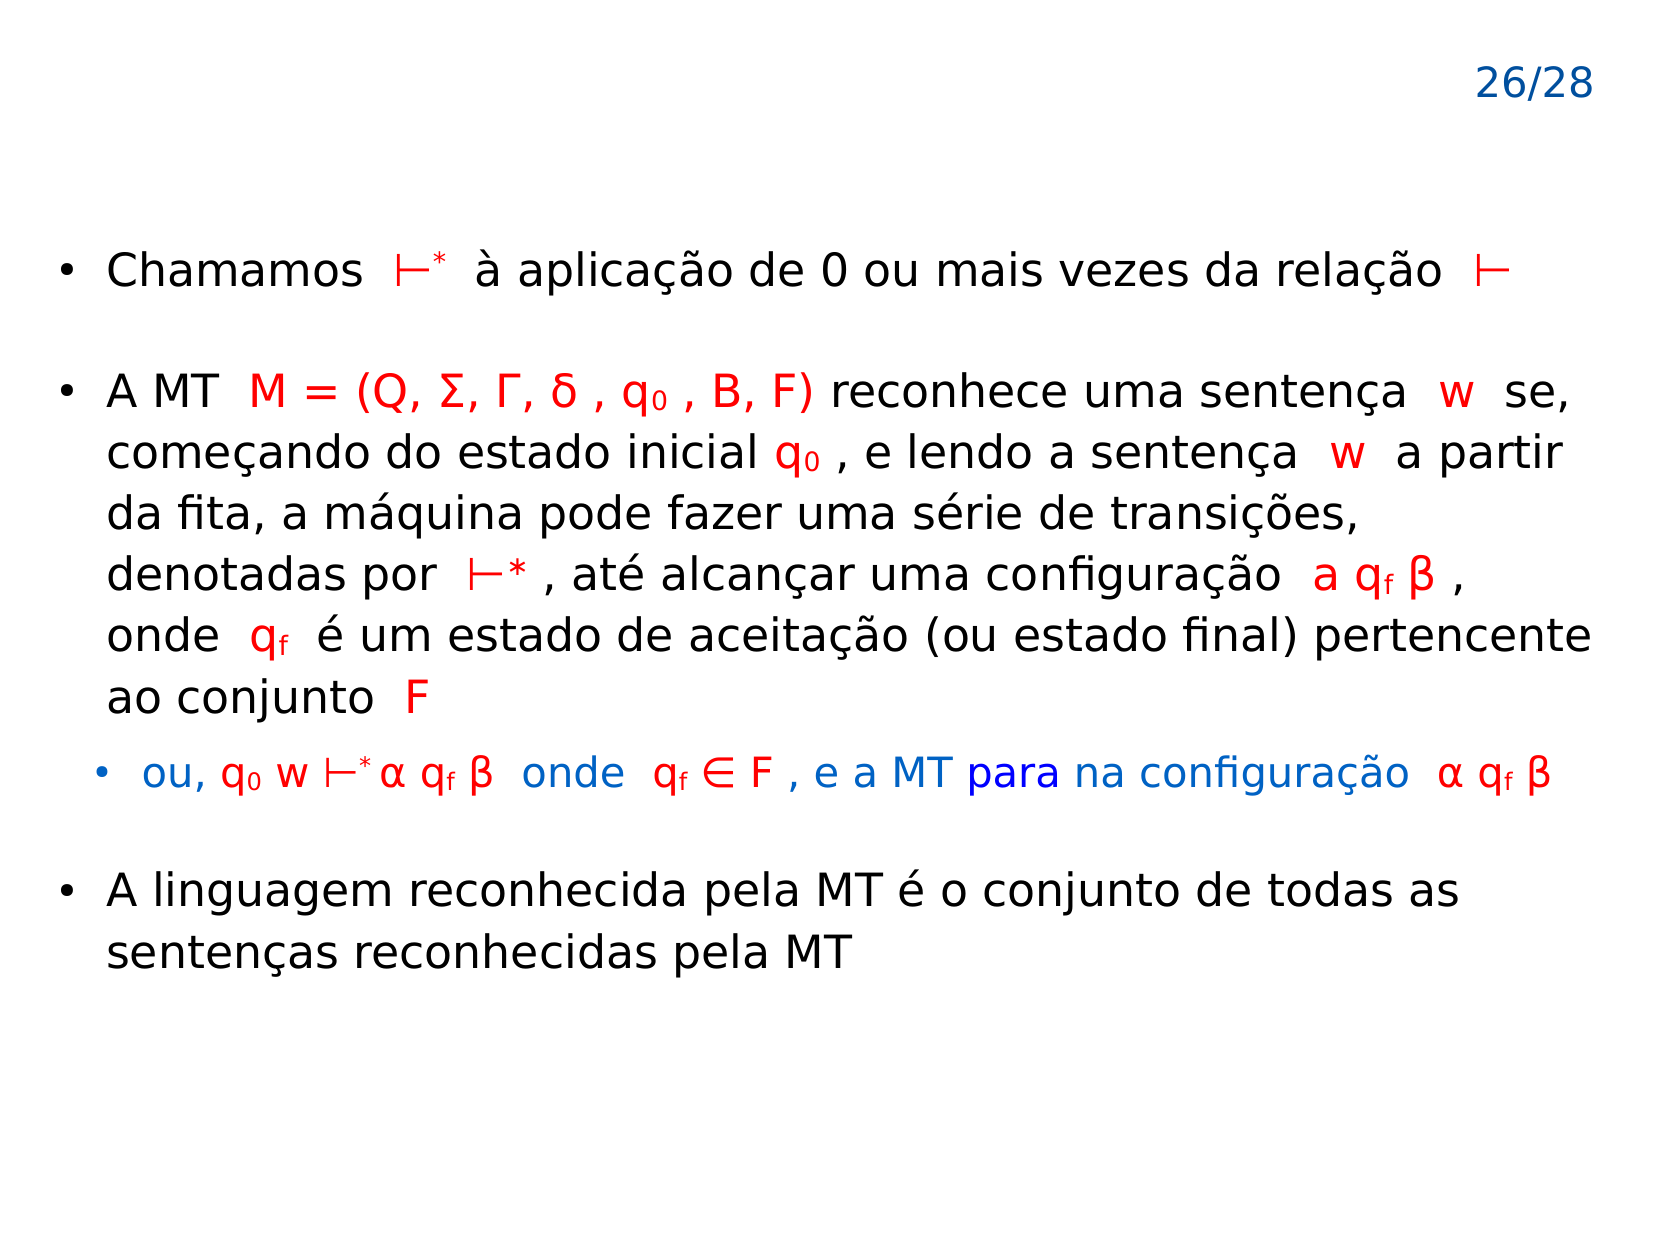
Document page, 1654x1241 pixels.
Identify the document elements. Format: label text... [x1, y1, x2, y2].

list Chamamos ⊢* à aplicação de 0 ou mais vezes da relação ⊢ A MT M = (Q, Σ, Γ, δ , q0 , B, F) reconhece uma sentença w se, começando do estado inicial q0 , e lendo a sentença w a partir da fita, a máquina pode fazer uma série de transições, denotadas por ⊢∗ , até alcançar uma configuração a qf β , onde qf é um estado de aceitação (ou estado final) pertencente ao conjunto F ou, q0 w ⊢* α qf β onde qf ∈ F , e a MT para na configuração α qf β A linguagem reconhecida pela MT é o conjunto de todas as sentenças reconhecidas pela MT [59, 236, 1595, 1211]
